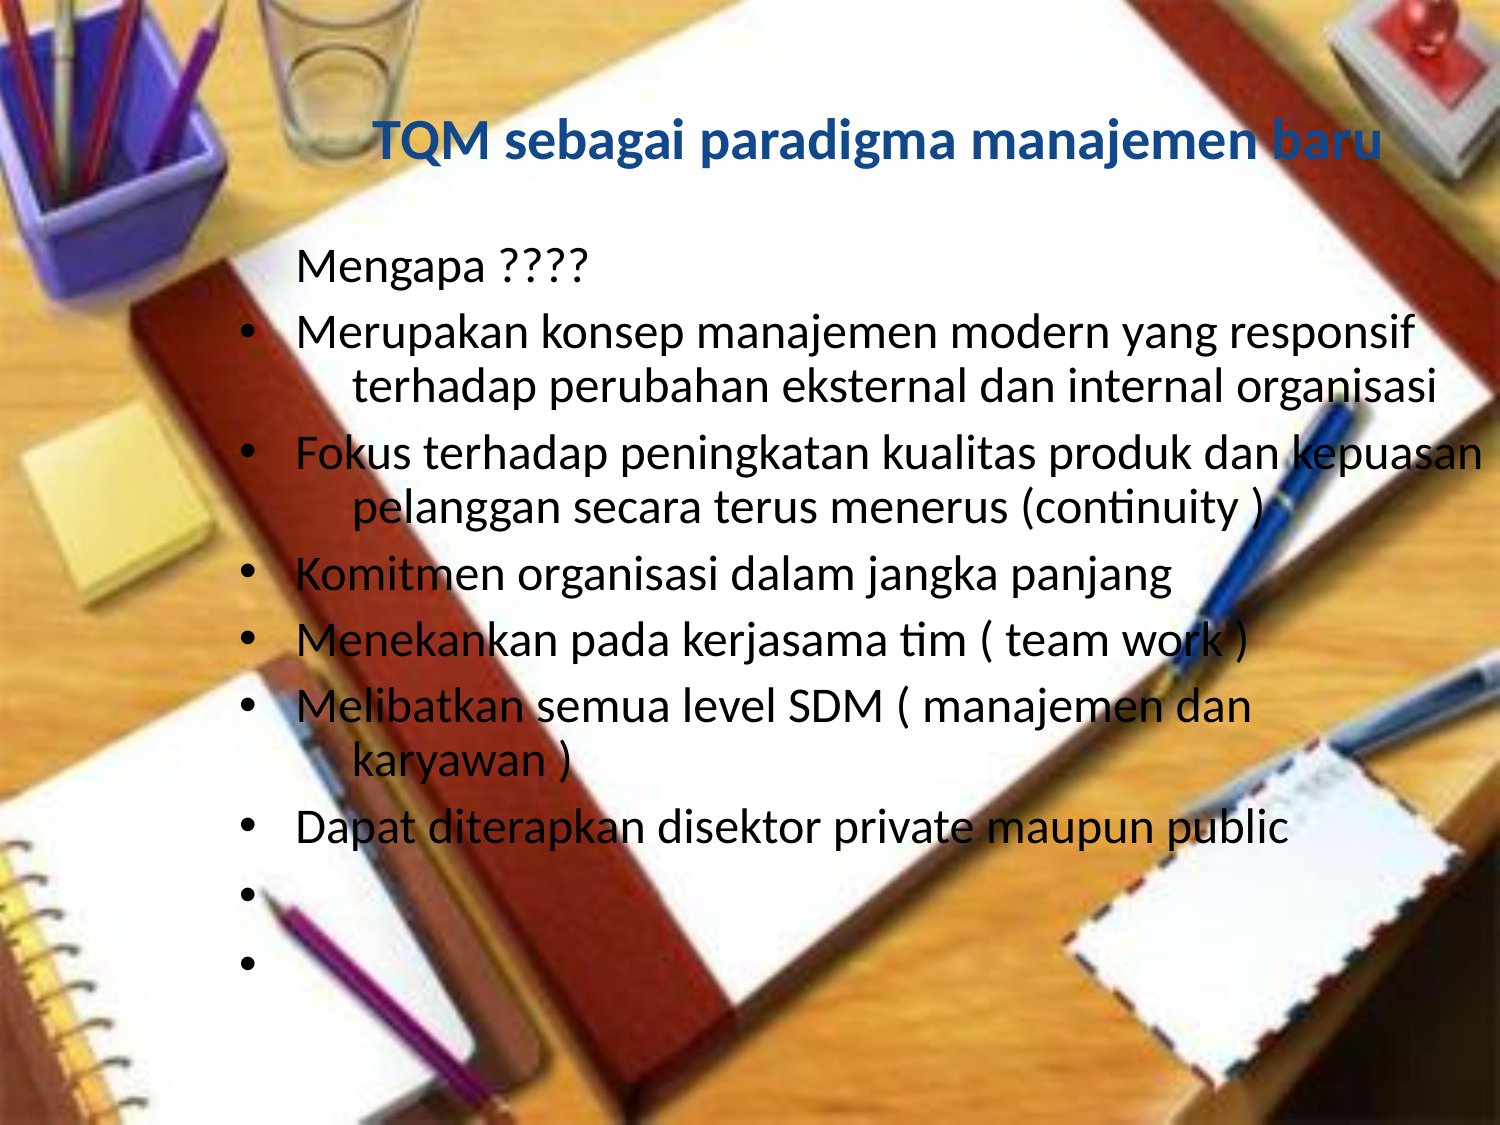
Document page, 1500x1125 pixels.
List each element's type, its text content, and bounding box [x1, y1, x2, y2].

list Mengapa ???? Merupakan konsep manajemen modern yang responsif terhadap perubahan eksternal dan internal organisasi Fokus terhadap peningkatan kualitas produk dan kepuasan pelanggan secara terus menerus (continuity ) Komitmen organisasi dalam jangka panjang Menekankan pada kerjasama tim ( team work ) Melibatkan semua level SDM ( manajemen dan karyawan ) Dapat diterapkan disektor private maupun public [224, 231, 1500, 1020]
title TQM sebagai paradigma manajemen baru [269, 42, 1500, 231]
